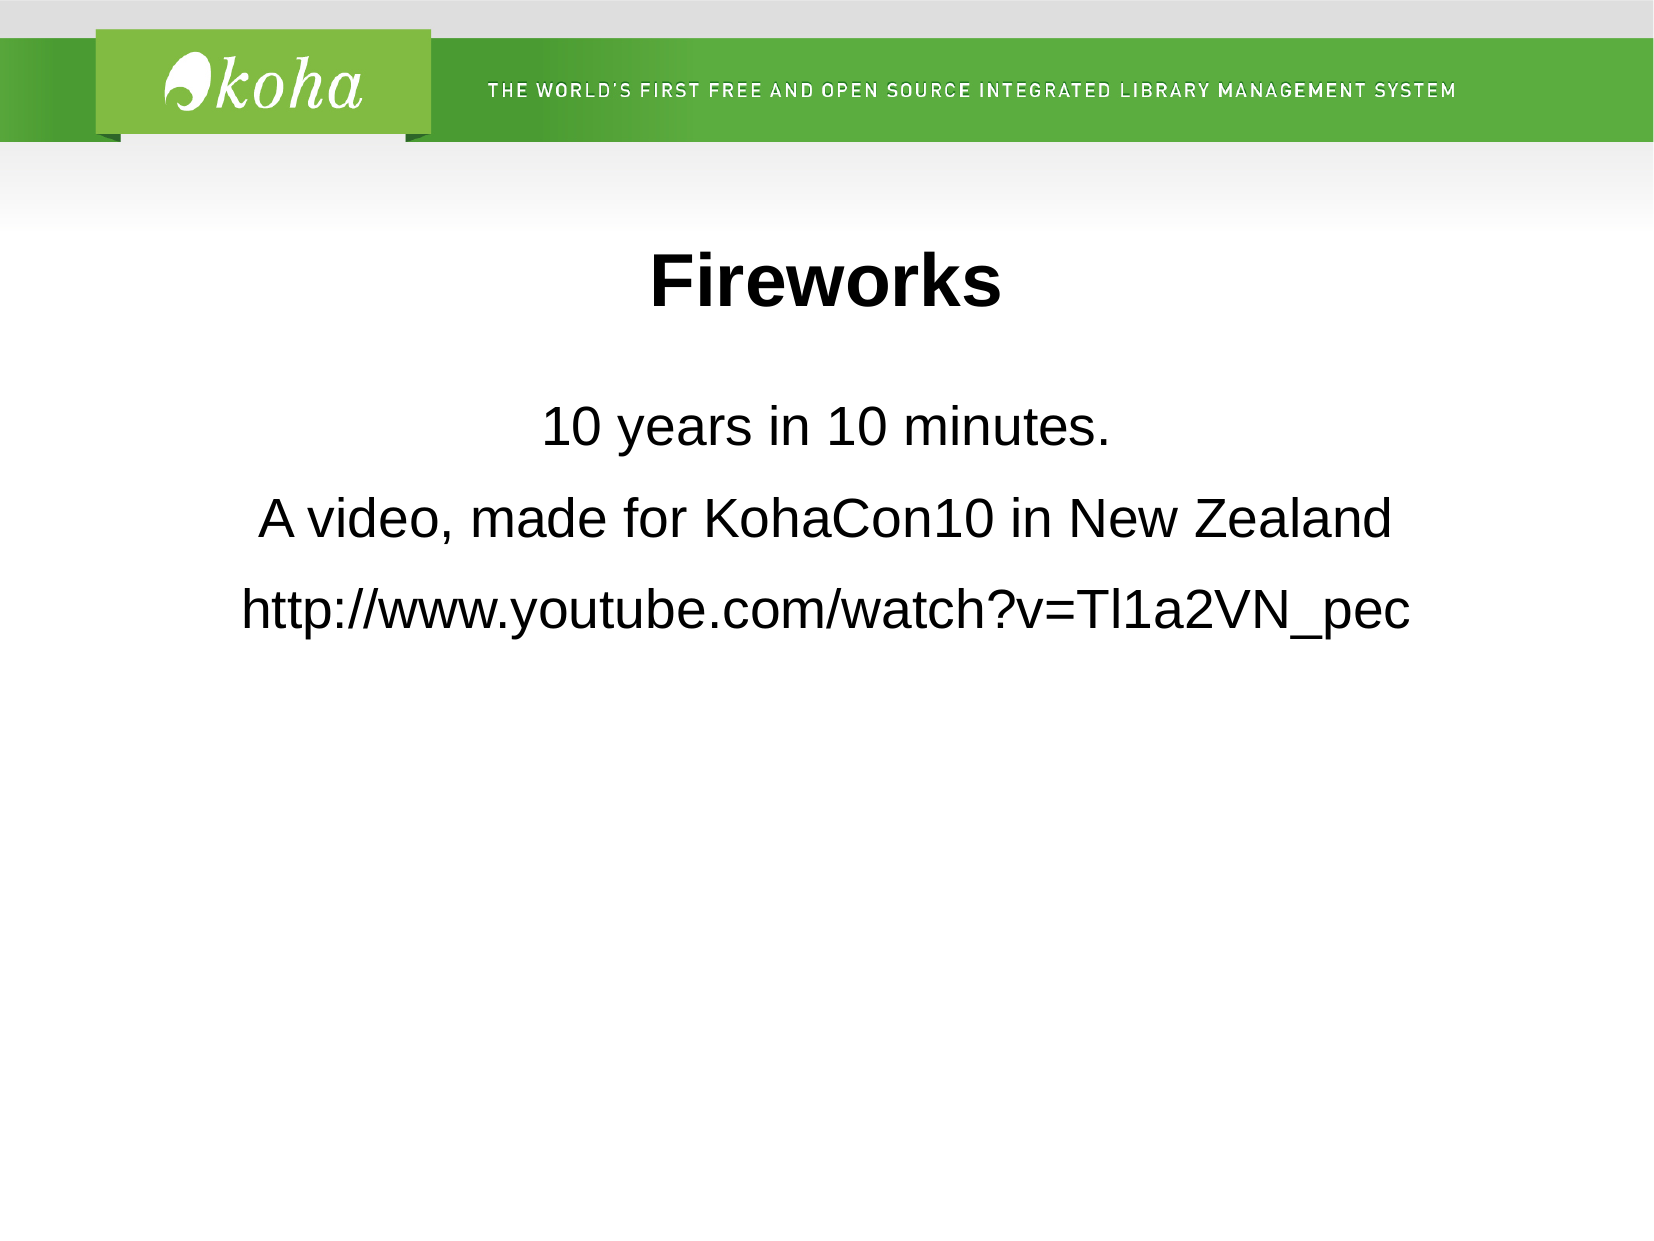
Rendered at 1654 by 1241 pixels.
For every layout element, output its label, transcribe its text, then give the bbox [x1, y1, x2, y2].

title Fireworks [82, 177, 1571, 385]
picture [0, 0, 1654, 1241]
list 10 years in 10 minutes. A video, made for KohaCon10 in New Zealand http://www.youtube.com/watch?v=Tl1a2VN_pec [82, 395, 1571, 1115]
